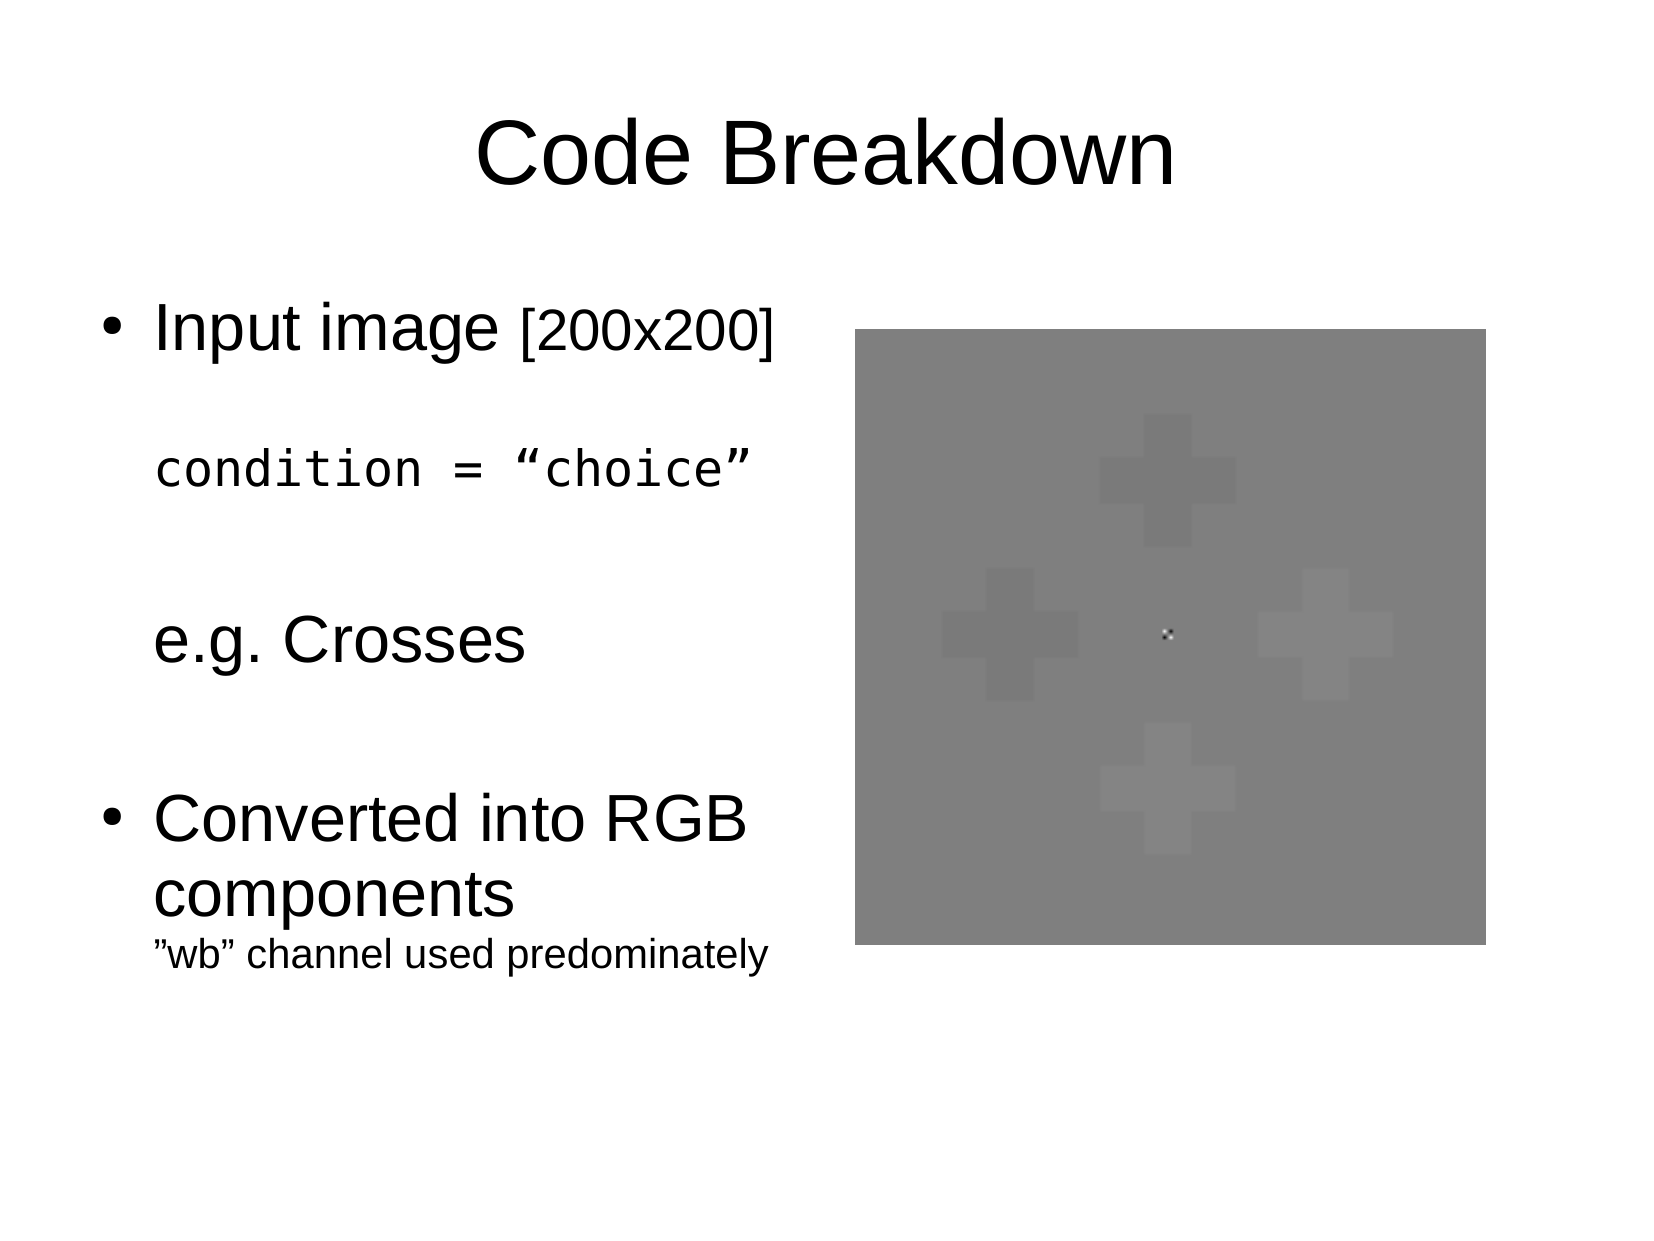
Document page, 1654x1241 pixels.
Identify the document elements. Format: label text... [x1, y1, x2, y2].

title Code Breakdown [82, 49, 1571, 257]
list Input image [200x200] condition = “choice” e.g. Crosses Converted into RGB components ”wb” channel used predominately [82, 290, 826, 1201]
picture [855, 329, 1486, 946]
